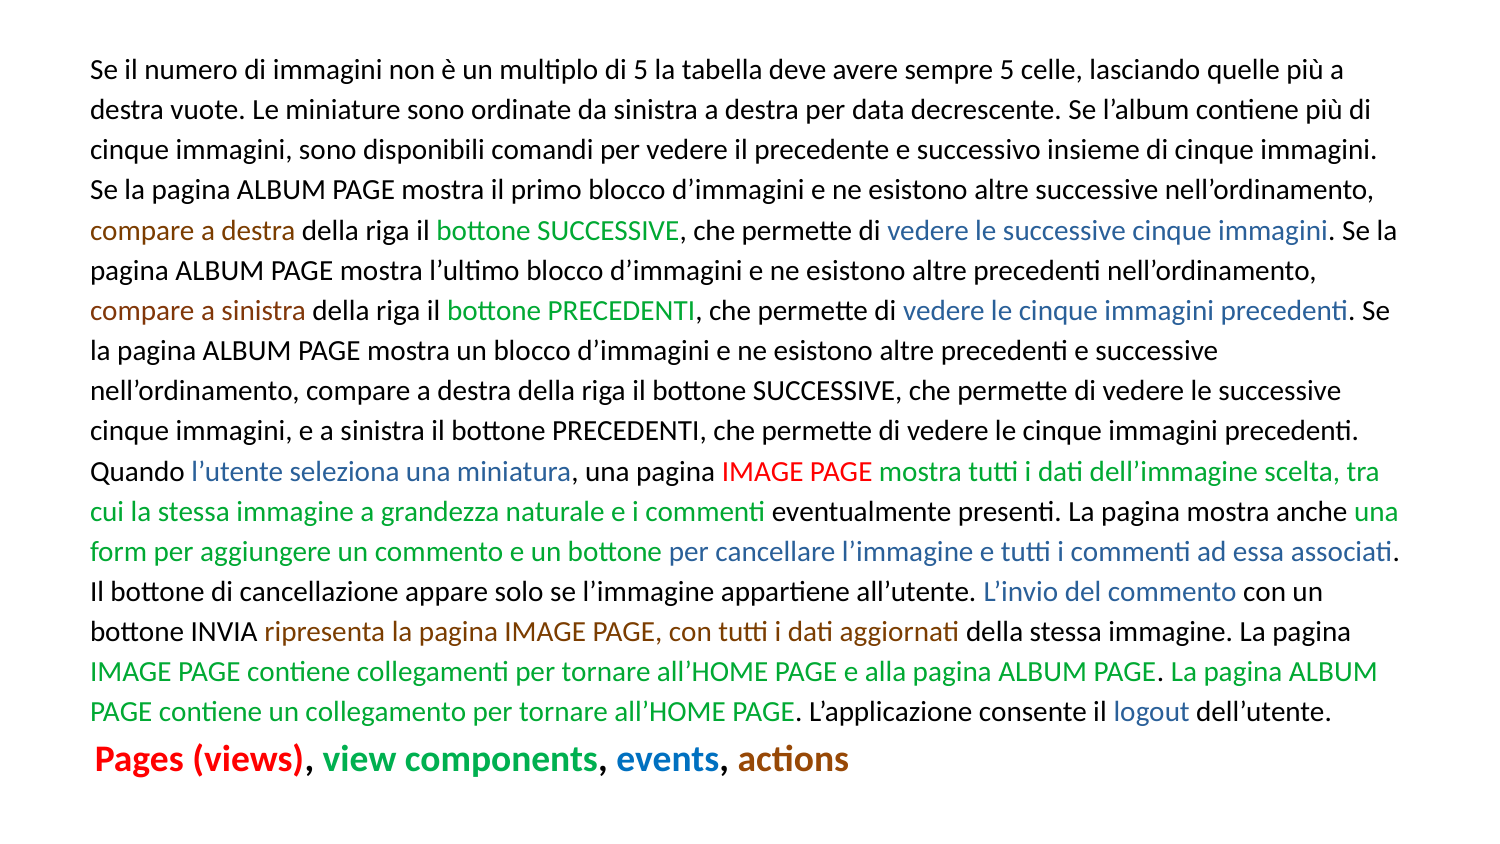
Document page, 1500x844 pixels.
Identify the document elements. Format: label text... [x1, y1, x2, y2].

list Se il numero di immagini non è un multiplo di 5 la tabella deve avere sempre 5 celle, lasciando quelle più a destra vuote. Le miniature sono ordinate da sinistra a destra per data decrescente. Se l’album contiene più di cinque immagini, sono disponibili comandi per vedere il precedente e successivo insieme di cinque immagini. Se la pagina ALBUM PAGE mostra il primo blocco d’immagini e ne esistono altre successive nell’ordinamento, compare a destra della riga il bottone SUCCESSIVE, che permette di vedere le successive cinque immagini. Se la pagina ALBUM PAGE mostra l’ultimo blocco d’immagini e ne esistono altre precedenti nell’ordinamento, compare a sinistra della riga il bottone PRECEDENTI, che permette di vedere le cinque immagini precedenti. Se la pagina ALBUM PAGE mostra un blocco d’immagini e ne esistono altre precedenti e successive nell’ordinamento, compare a destra della riga il bottone SUCCESSIVE, che permette di vedere le successive cinque immagini, e a sinistra il bottone PRECEDENTI, che permette di vedere le cinque immagini precedenti. Quando l’utente seleziona una miniatura, una pagina IMAGE PAGE mostra tutti i dati dell’immagine scelta, tra cui la stessa immagine a grandezza naturale e i commenti eventualmente presenti. La pagina mostra anche una form per aggiungere un commento e un bottone per cancellare l’immagine e tutti i commenti ad essa associati. Il bottone di cancellazione appare solo se l’immagine appartiene all’utente. L’invio del commento con un bottone INVIA ripresenta la pagina IMAGE PAGE, con tutti i dati aggiornati della stessa immagine. La pagina IMAGE PAGE contiene collegamenti per tornare all’HOME PAGE e alla pagina ALBUM PAGE. La pagina ALBUM PAGE contiene un collegamento per tornare all’HOME PAGE. L’applicazione consente il logout dell’utente. Pages (views), view components, events, actions [75, 37, 1425, 838]
